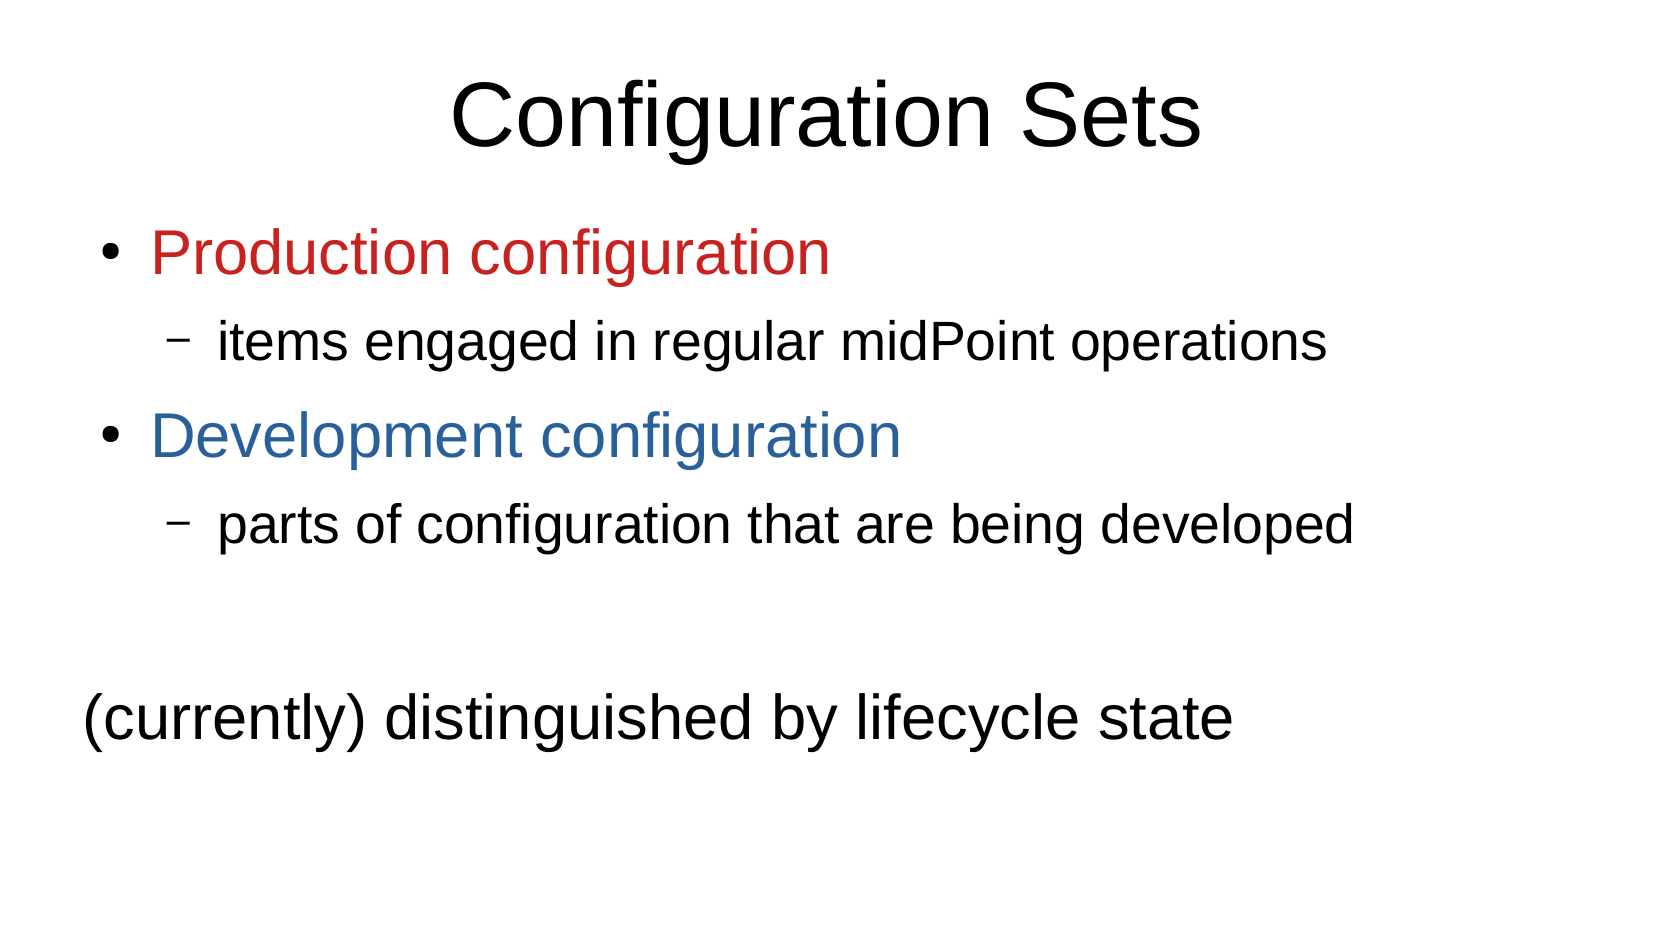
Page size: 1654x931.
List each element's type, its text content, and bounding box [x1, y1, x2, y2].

title Configuration Sets [82, 37, 1571, 193]
list Production configuration items engaged in regular midPoint operations Development configuration parts of configuration that are being developed (currently) distinguished by lifecycle state [82, 217, 1571, 758]
